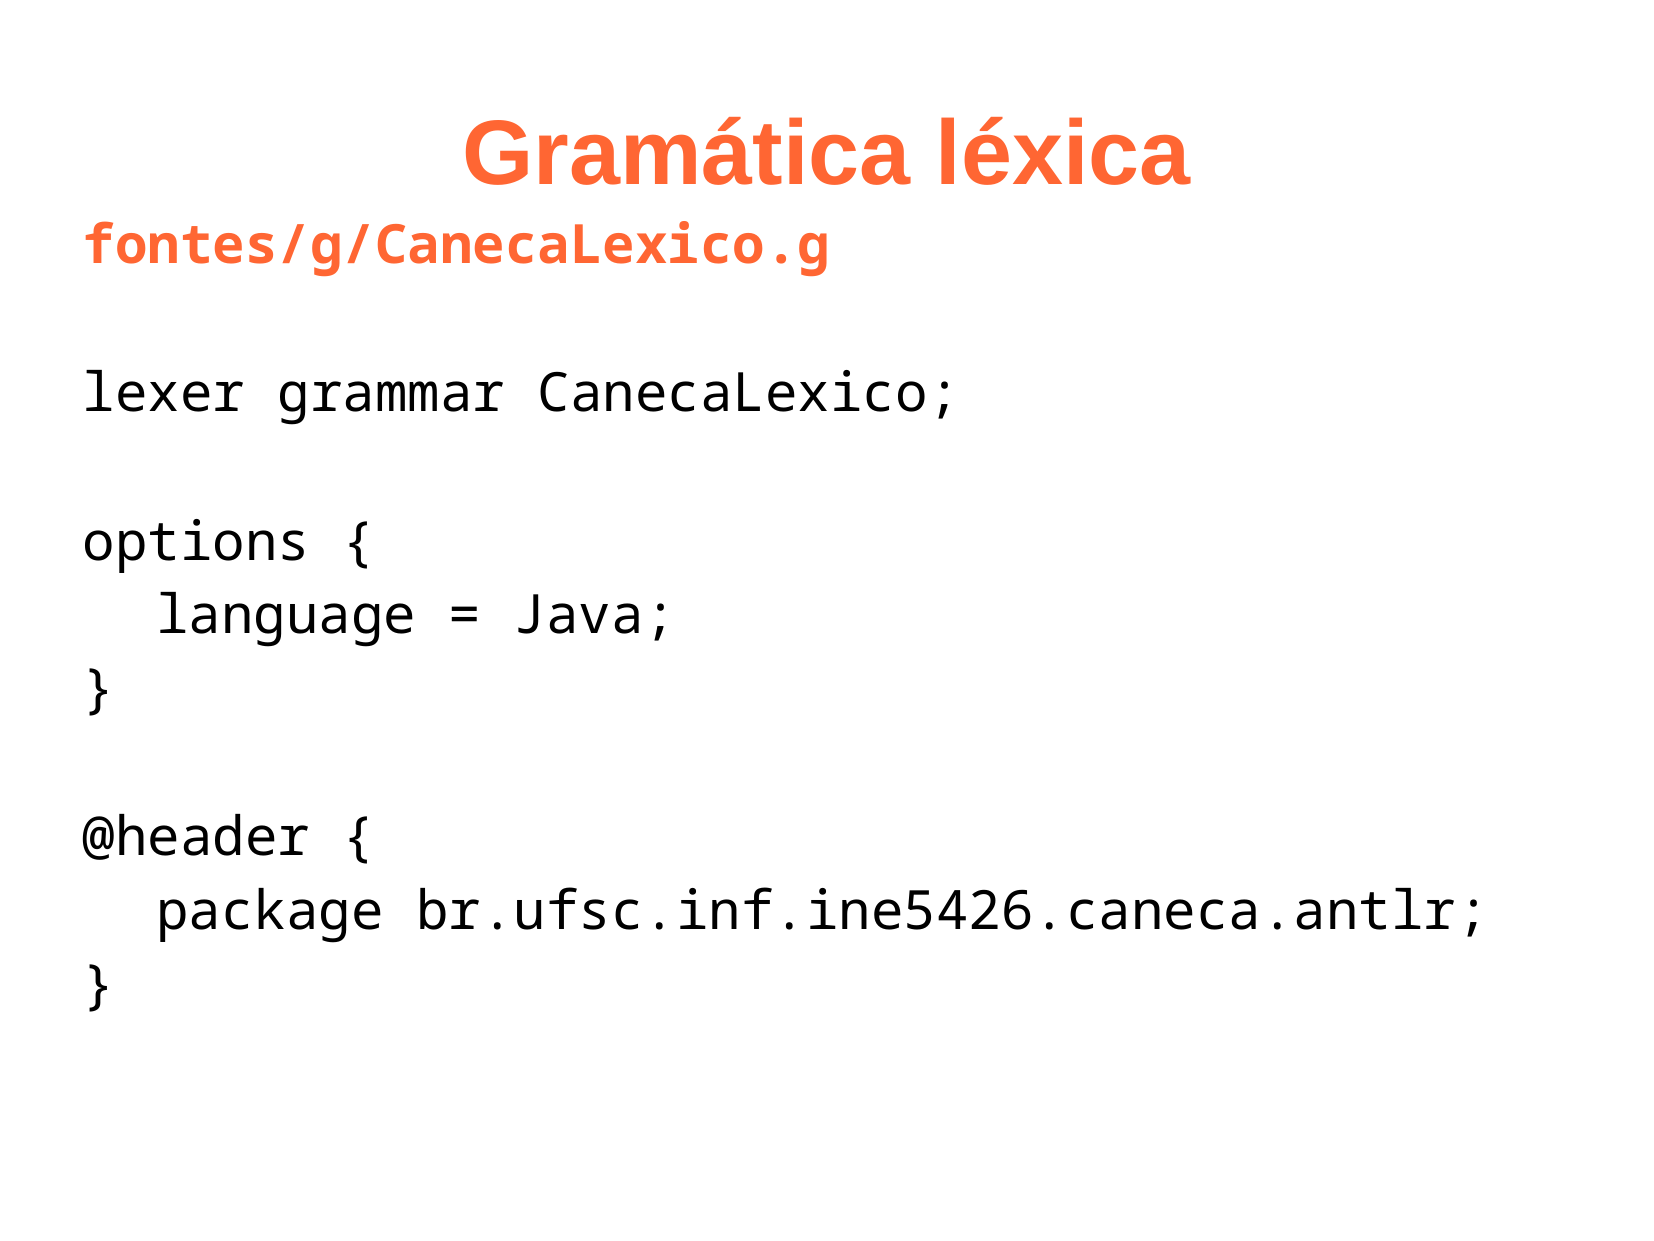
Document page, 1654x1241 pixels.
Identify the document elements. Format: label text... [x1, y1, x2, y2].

title Gramática léxica [82, 49, 1571, 257]
subtitle fontes/g/CanecaLexico.g lexer grammar CanecaLexico; options { language = Java; } @header { package br.ufsc.inf.ine5426.caneca.antlr; } [82, 271, 1538, 1029]
